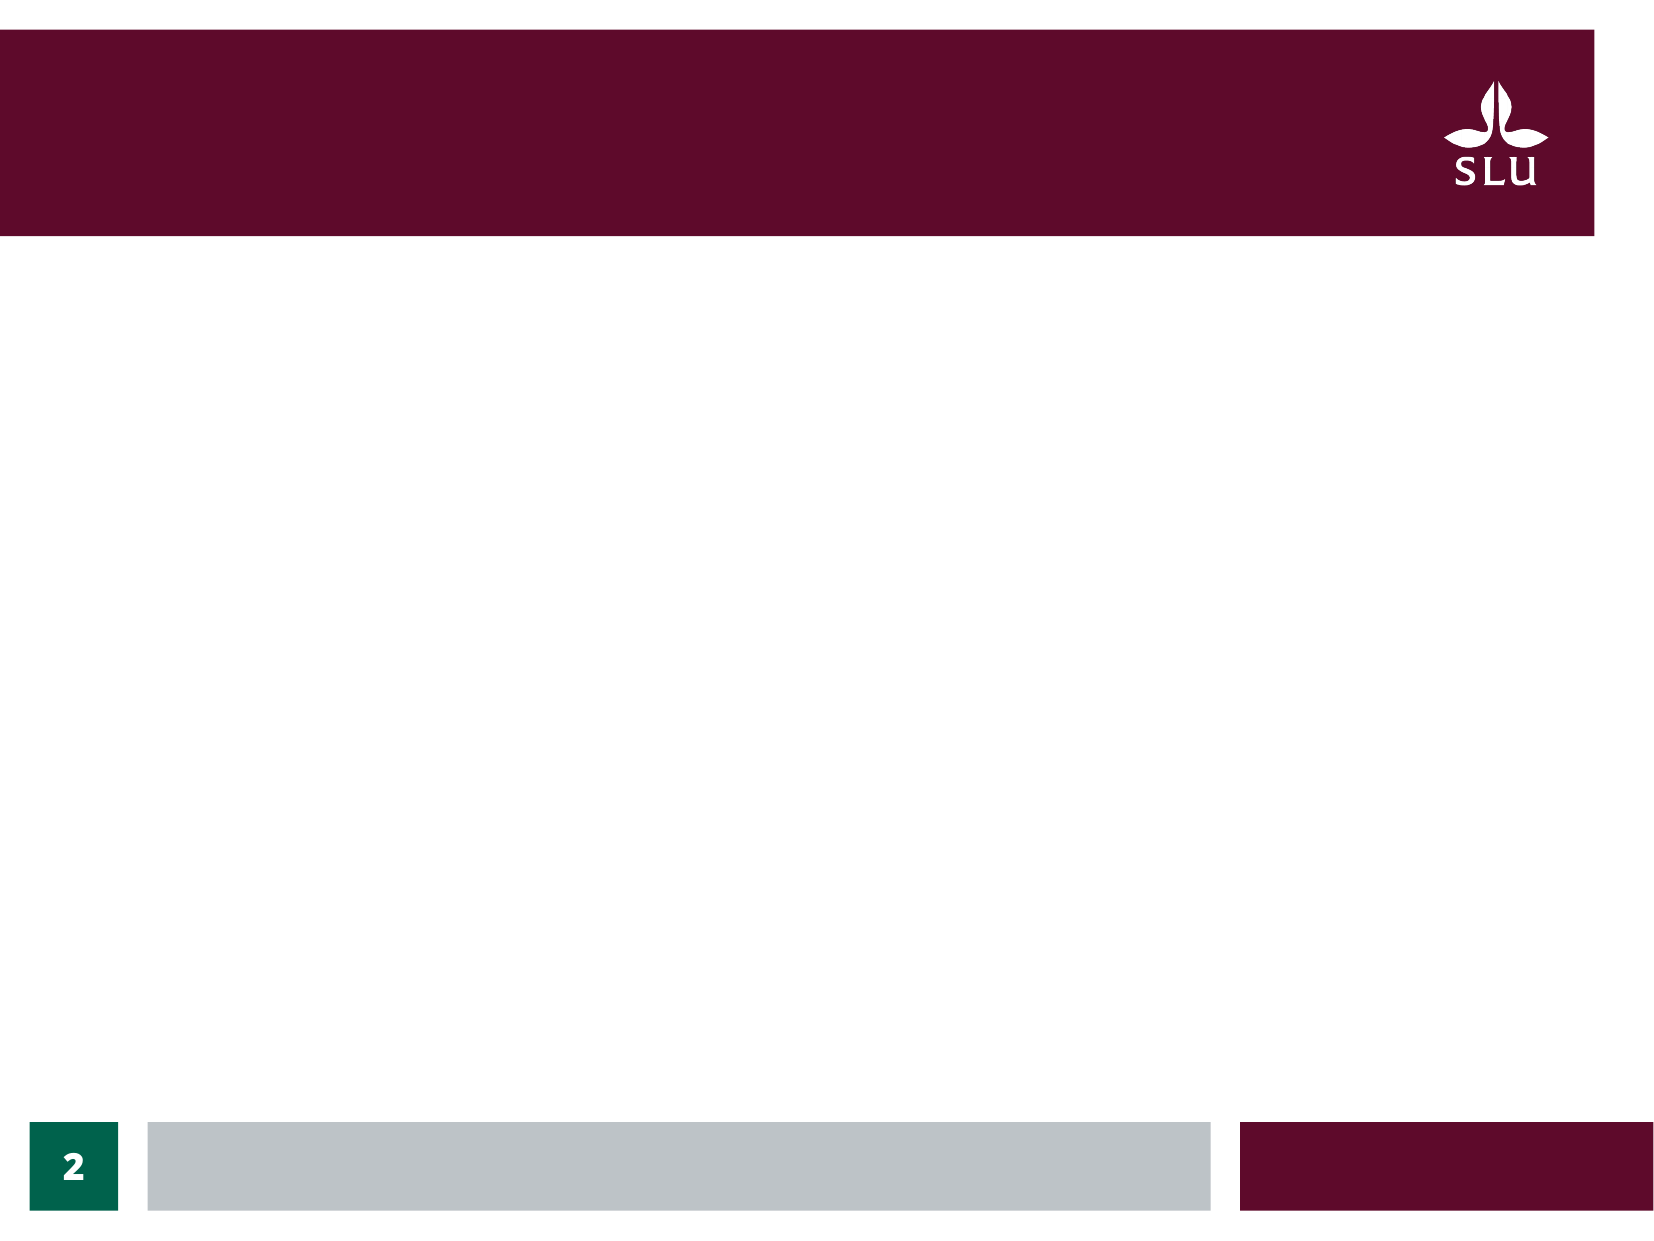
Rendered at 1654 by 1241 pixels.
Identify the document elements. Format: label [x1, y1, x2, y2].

picture [1392, 29, 1600, 237]
